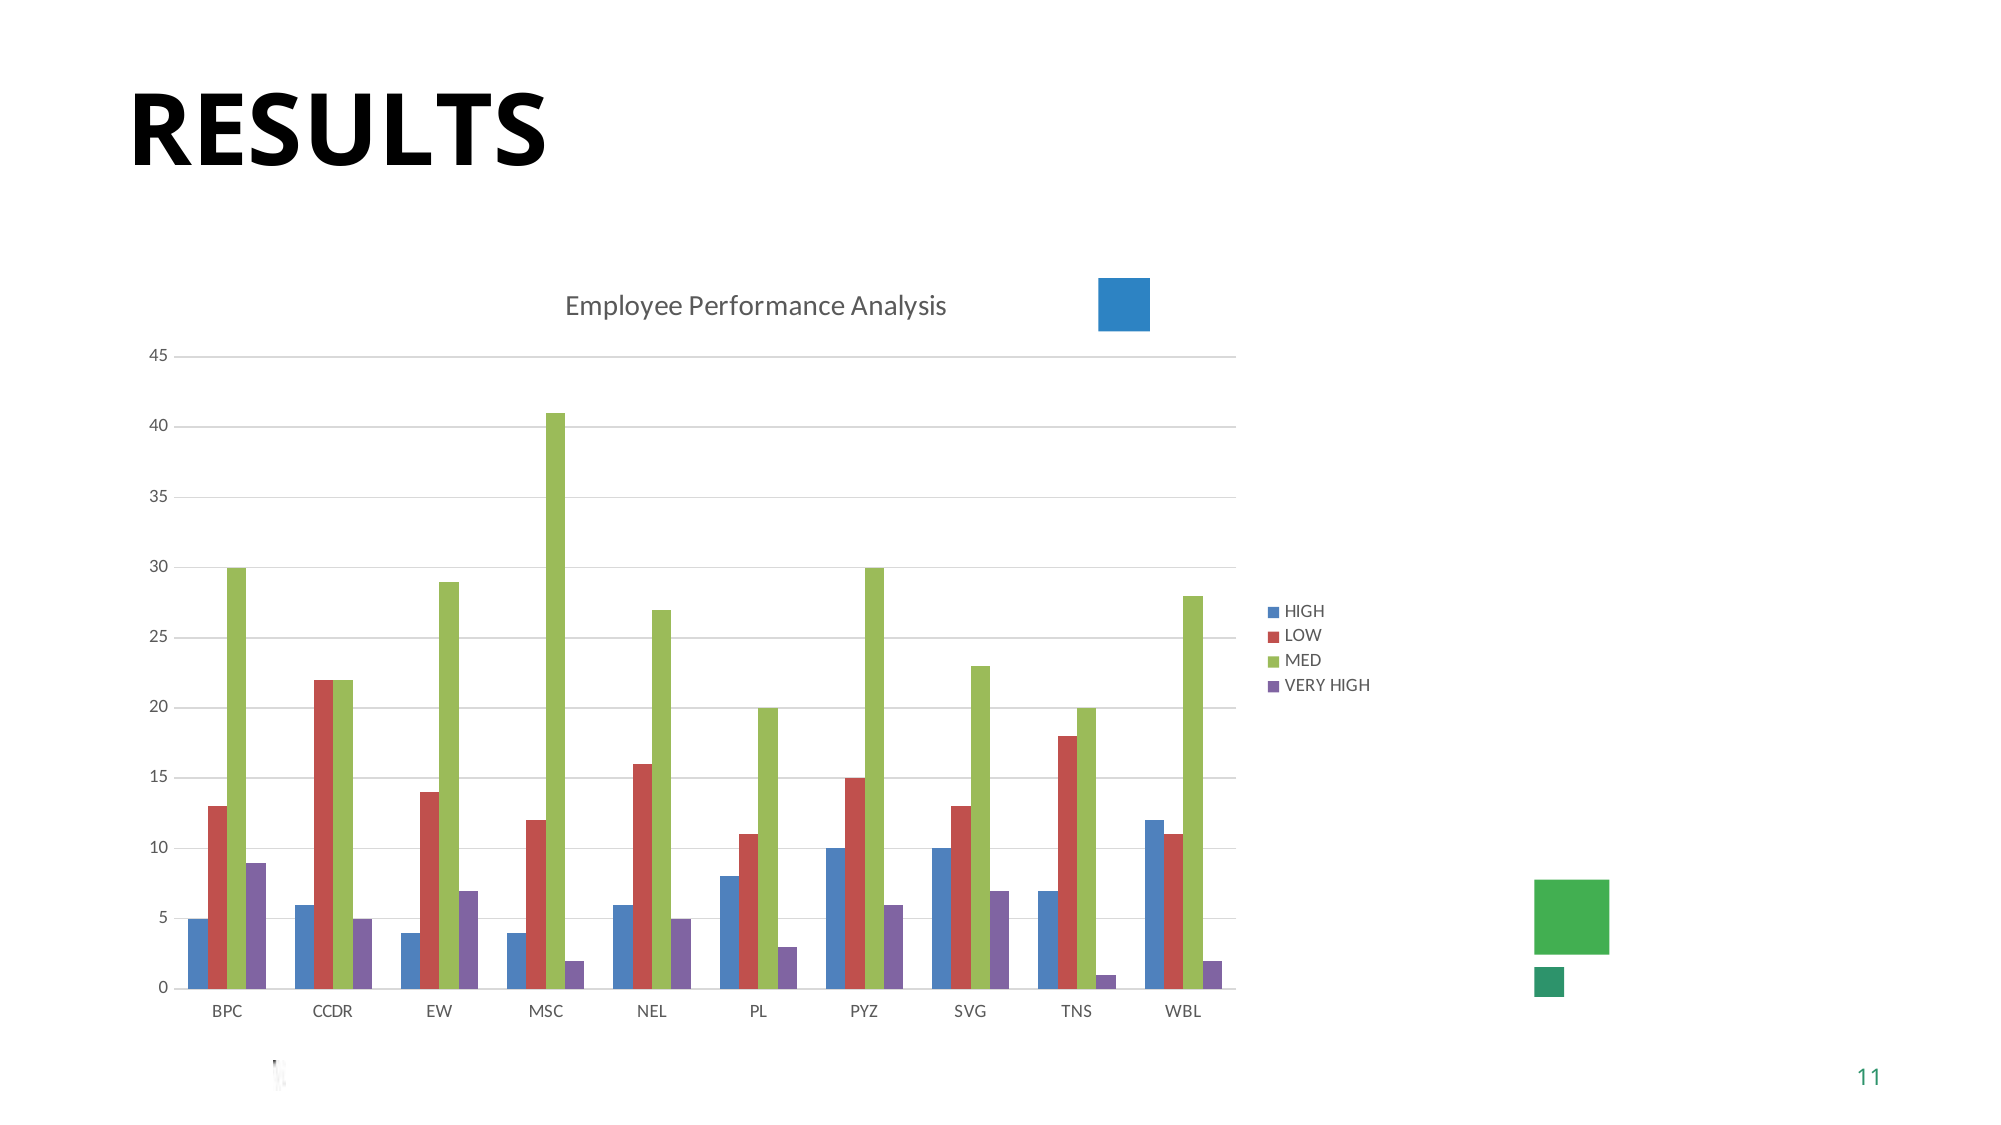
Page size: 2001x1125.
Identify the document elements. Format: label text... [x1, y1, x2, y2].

text_box 11 [1849, 1061, 1888, 1094]
text_box [1534, 879, 1610, 955]
chart [123, 261, 1388, 1039]
picture [273, 1060, 286, 1091]
text_box [1534, 967, 1565, 997]
title RESULTS [123, 63, 1877, 188]
